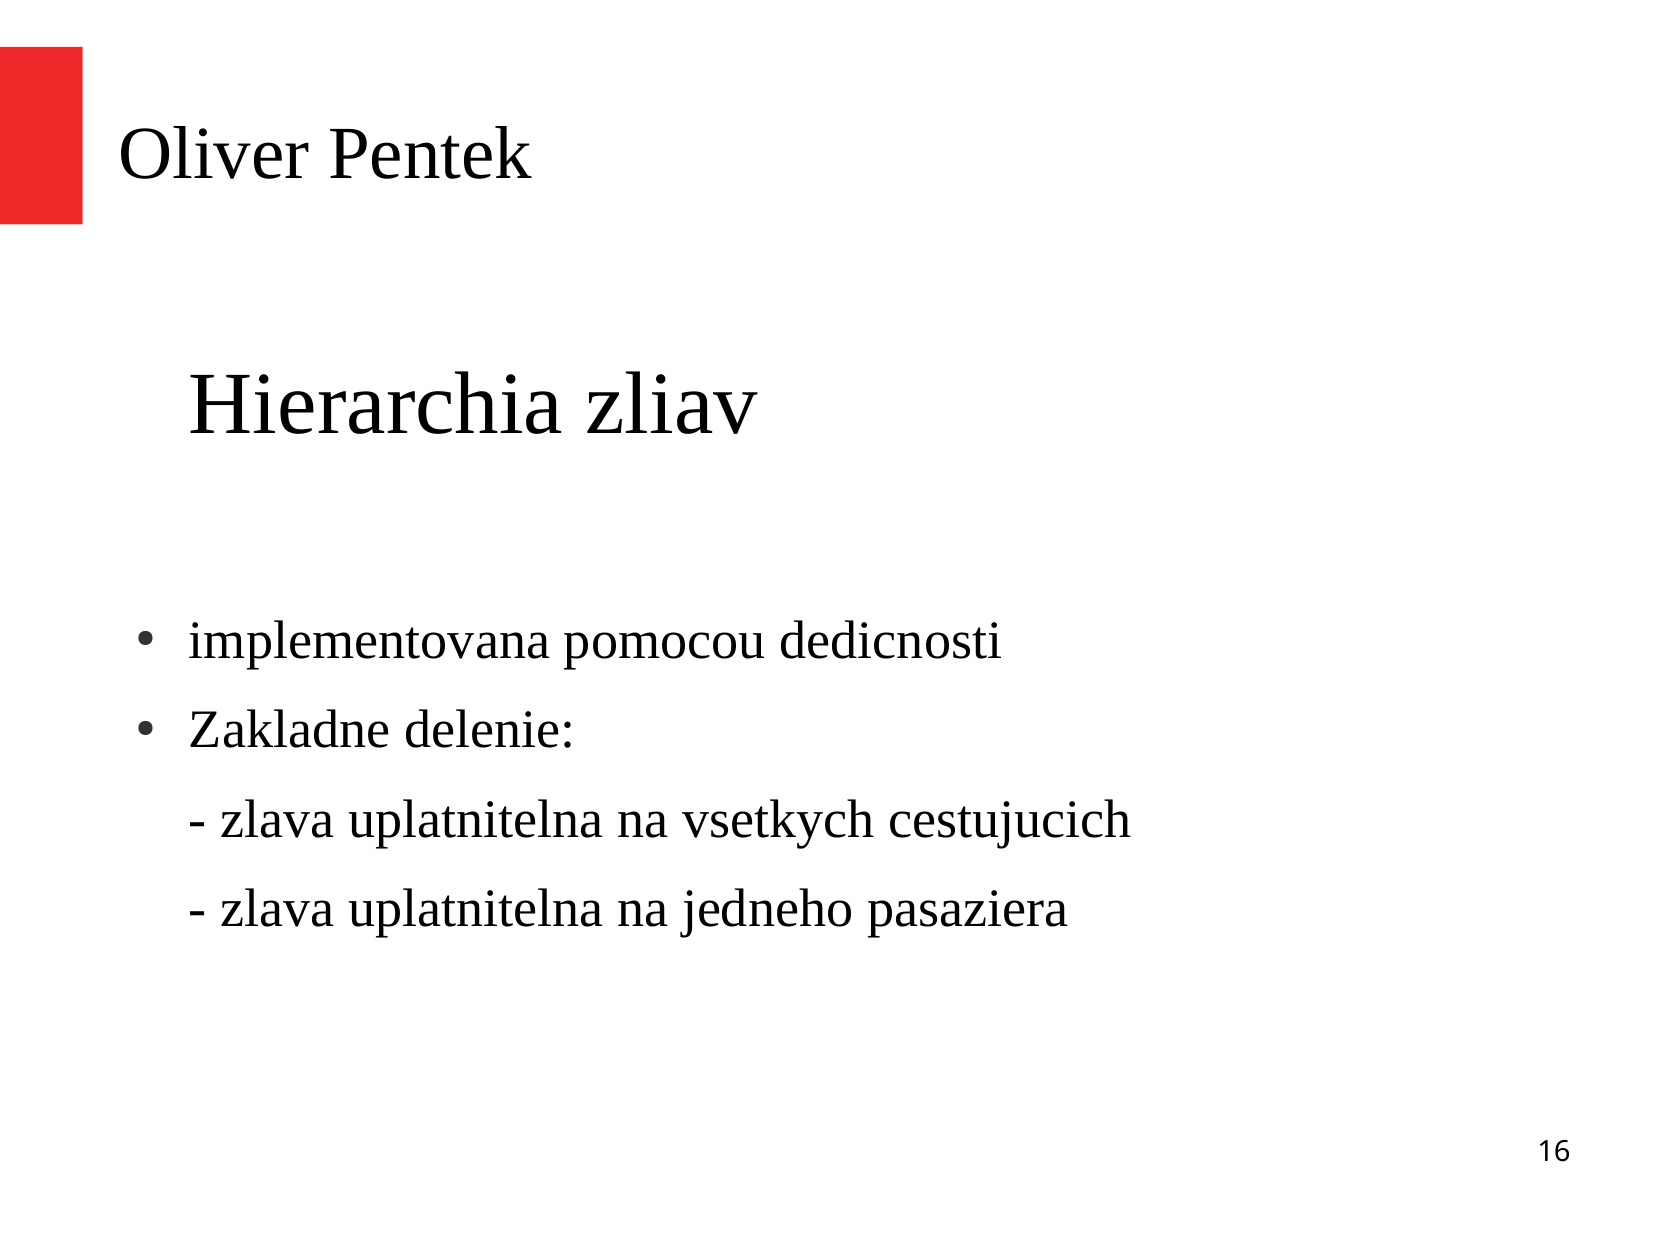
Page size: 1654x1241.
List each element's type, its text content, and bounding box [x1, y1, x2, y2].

list Hierarchia zliav implementovana pomocou dedicnosti Zakladne delenie: - zlava uplatnitelna na vsetkych cestujucich - zlava uplatnitelna na jedneho pasaziera [118, 354, 1536, 1074]
title Oliver Pentek [118, 49, 1571, 257]
